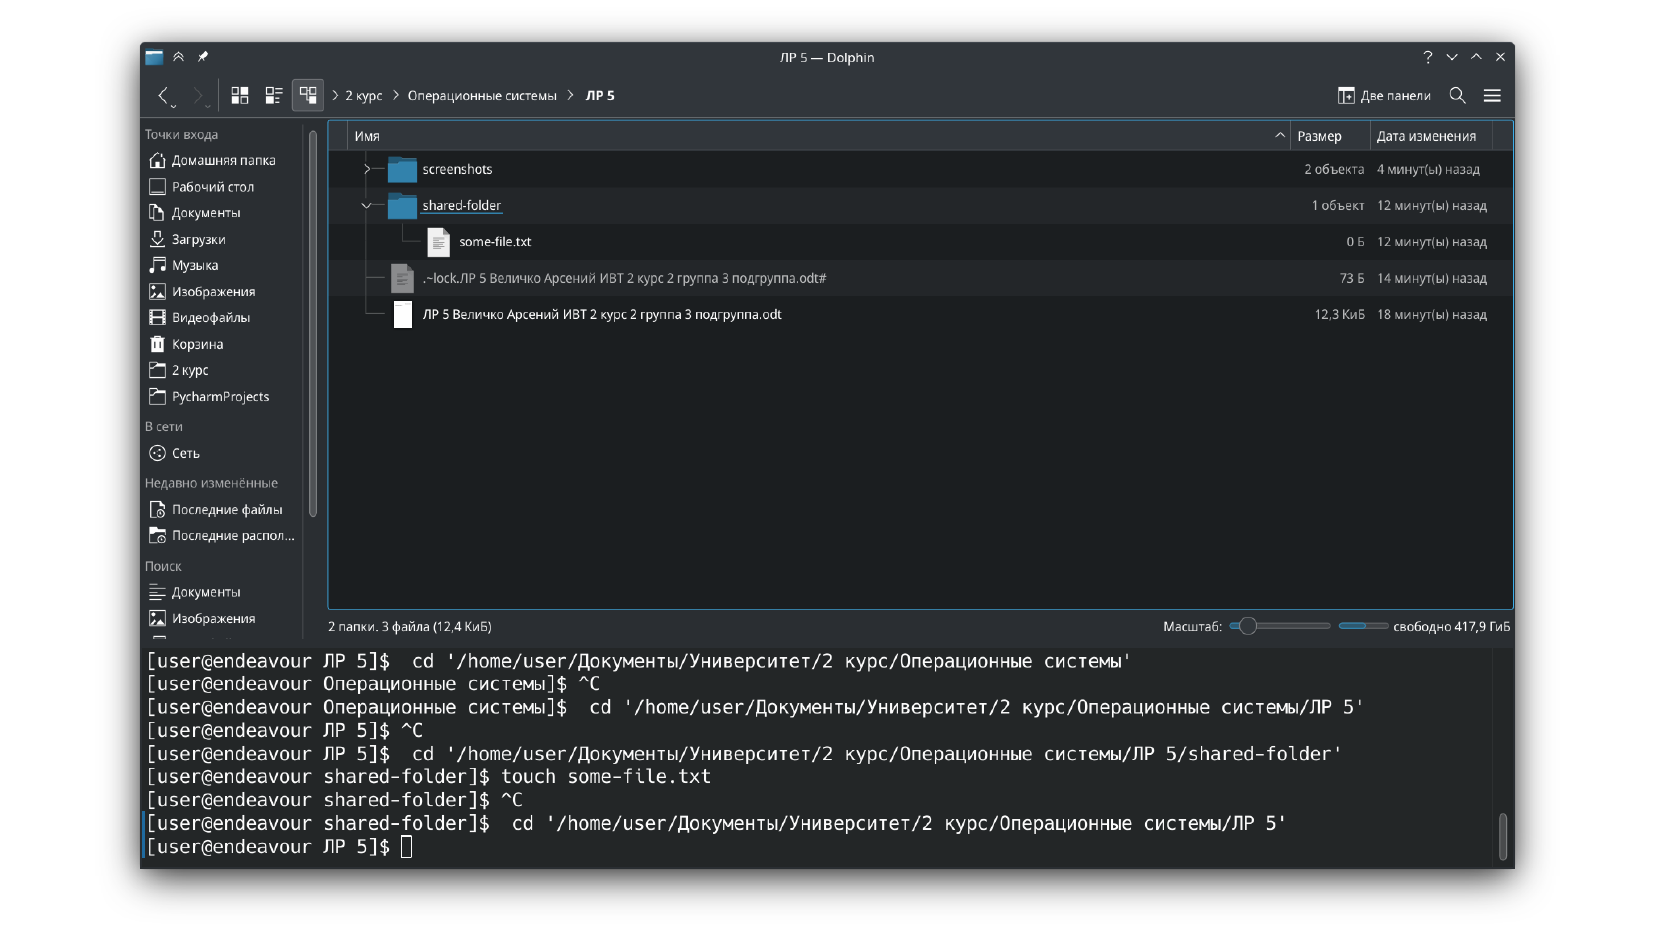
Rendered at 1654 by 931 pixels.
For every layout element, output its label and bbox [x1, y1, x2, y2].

picture [87, 0, 1567, 931]
